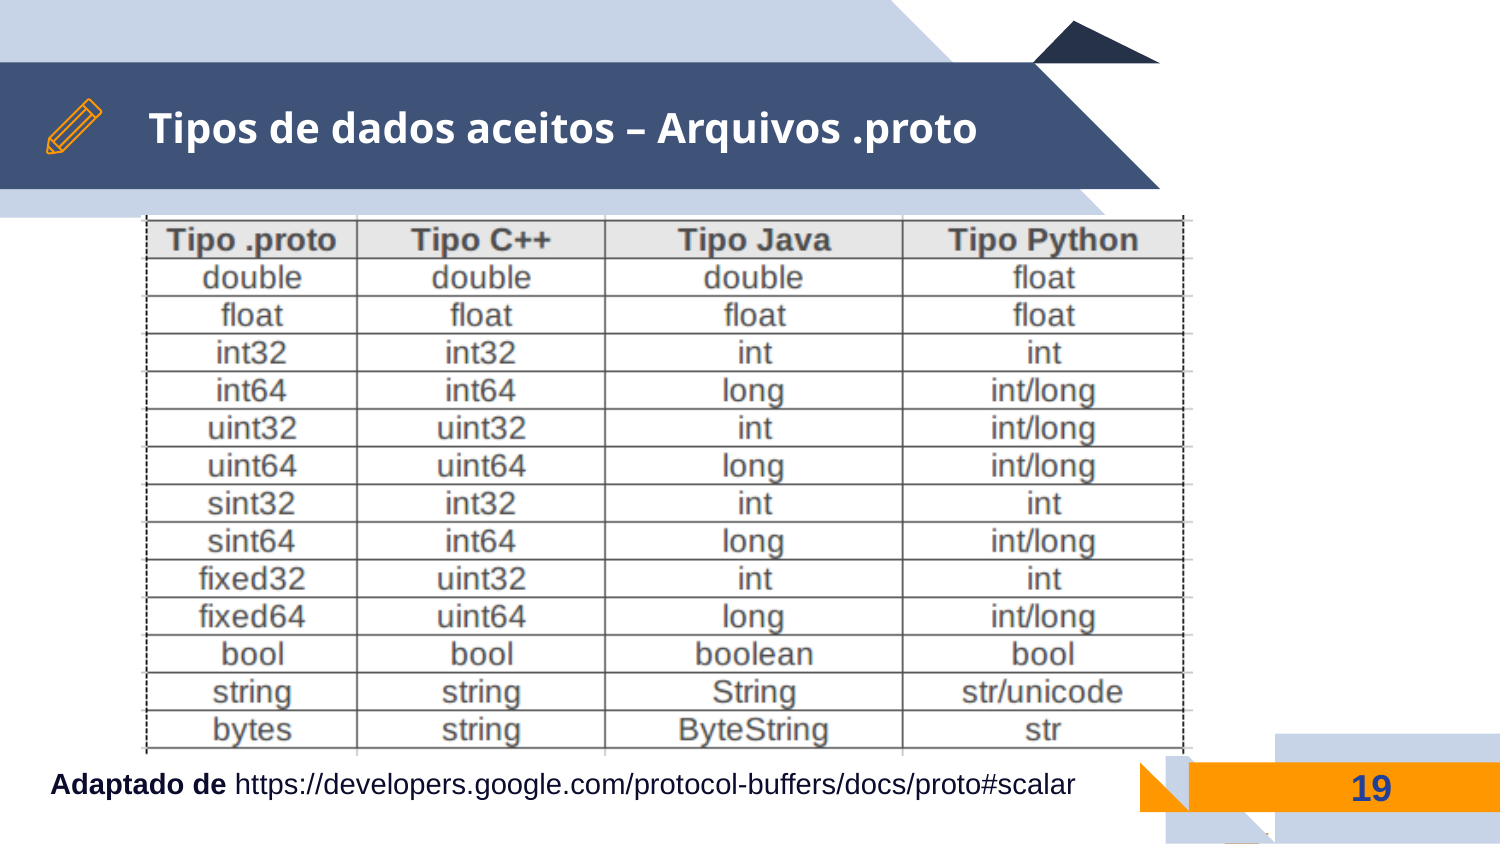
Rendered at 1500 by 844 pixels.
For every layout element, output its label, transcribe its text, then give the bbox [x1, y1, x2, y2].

text_box Tipos de dados aceitos – Arquivos .proto [133, 64, 1035, 190]
text_box Adaptado de https://developers.google.com/protocol-buffers/docs/proto#scalar [35, 760, 1335, 844]
text_box 19 [1335, 760, 1494, 813]
picture [141, 215, 1193, 756]
